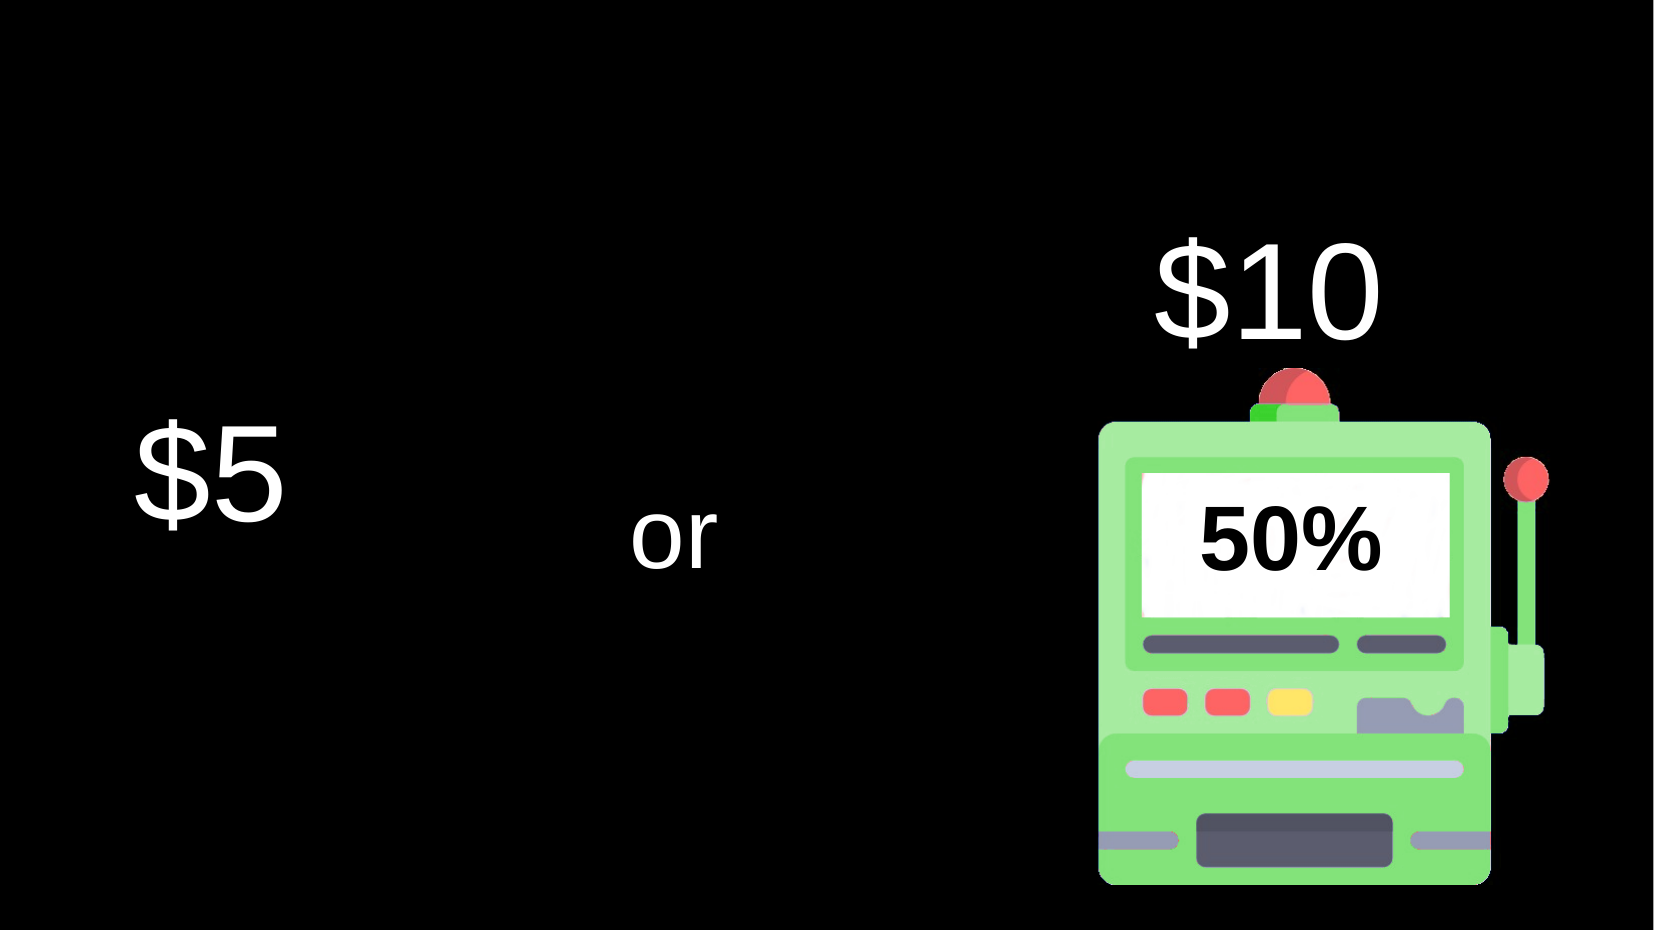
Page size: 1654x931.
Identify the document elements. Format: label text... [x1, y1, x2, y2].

picture [1065, 368, 1582, 886]
text_box or [615, 471, 841, 601]
text_box 50% [1185, 481, 1411, 616]
text_box $5 [120, 390, 376, 534]
text_box $10 [1140, 207, 1426, 481]
